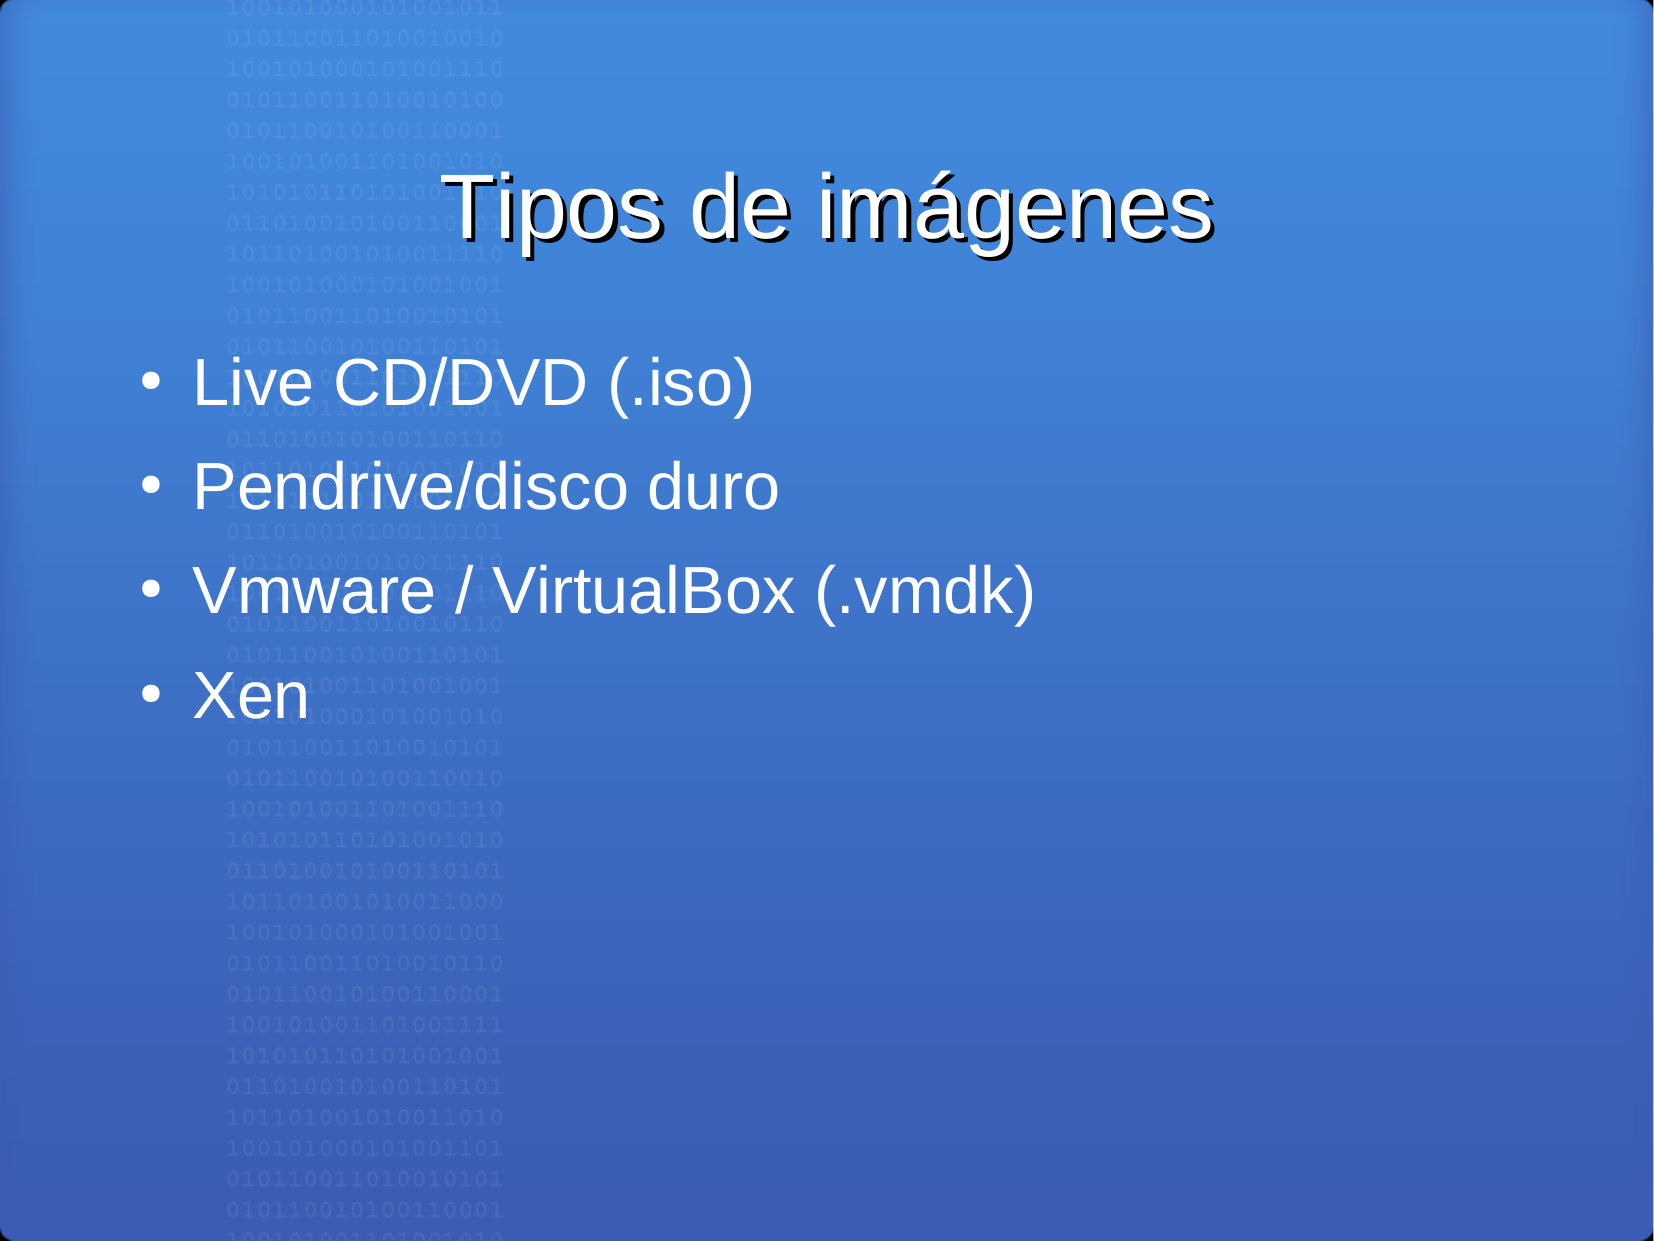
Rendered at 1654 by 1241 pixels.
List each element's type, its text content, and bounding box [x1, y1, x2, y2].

picture [0, 0, 1654, 1241]
list Live CD/DVD (.iso) Pendrive/disco duro Vmware / VirtualBox (.vmdk) Xen [121, 344, 1534, 1112]
title Tipos de imágenes [121, 110, 1534, 303]
